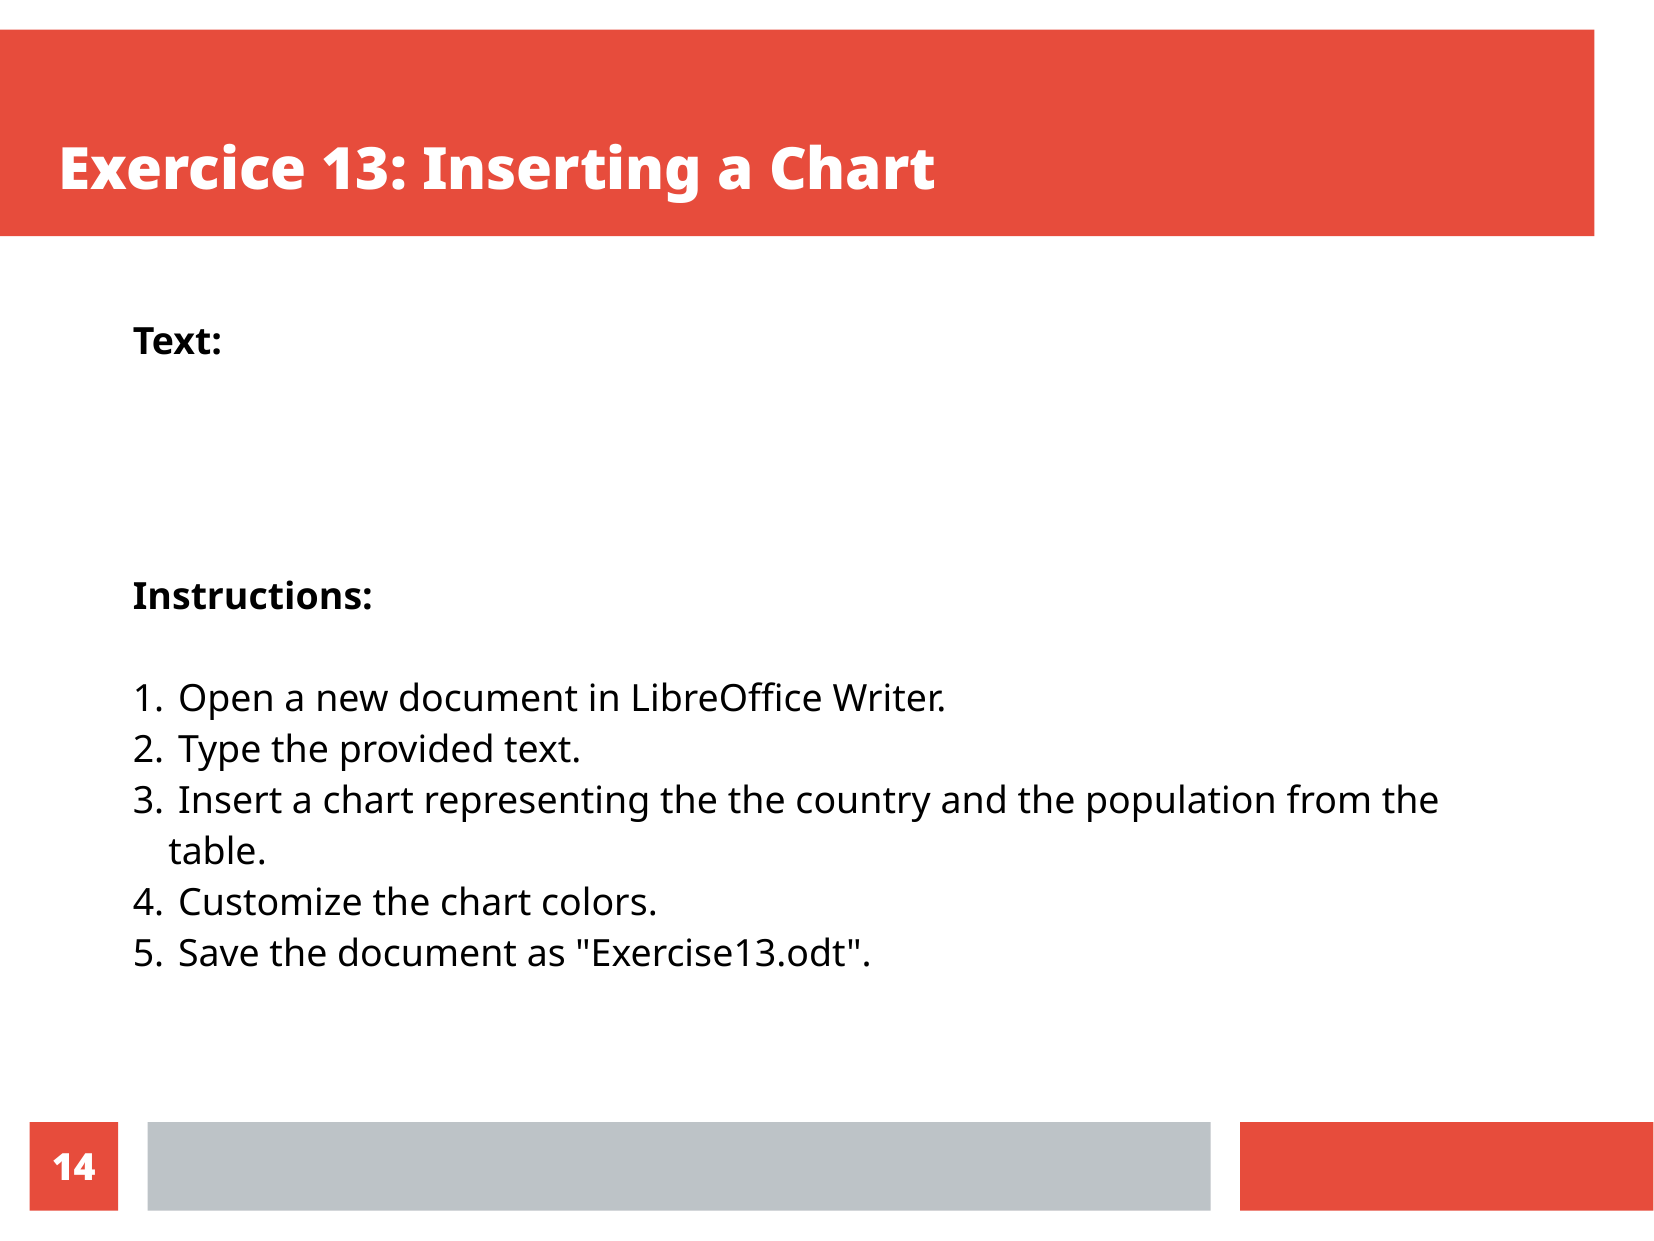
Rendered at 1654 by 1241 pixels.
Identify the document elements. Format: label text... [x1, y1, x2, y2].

title Exercice 13: Inserting a Chart [59, 59, 1595, 207]
text_box Text: Instructions: Open a new document in LibreOffice Writer. Type the provided text. Insert a chart representing the the country and the population from the table. Customize the chart colors. Save the document as "Exercise13.odt". [118, 307, 1536, 932]
